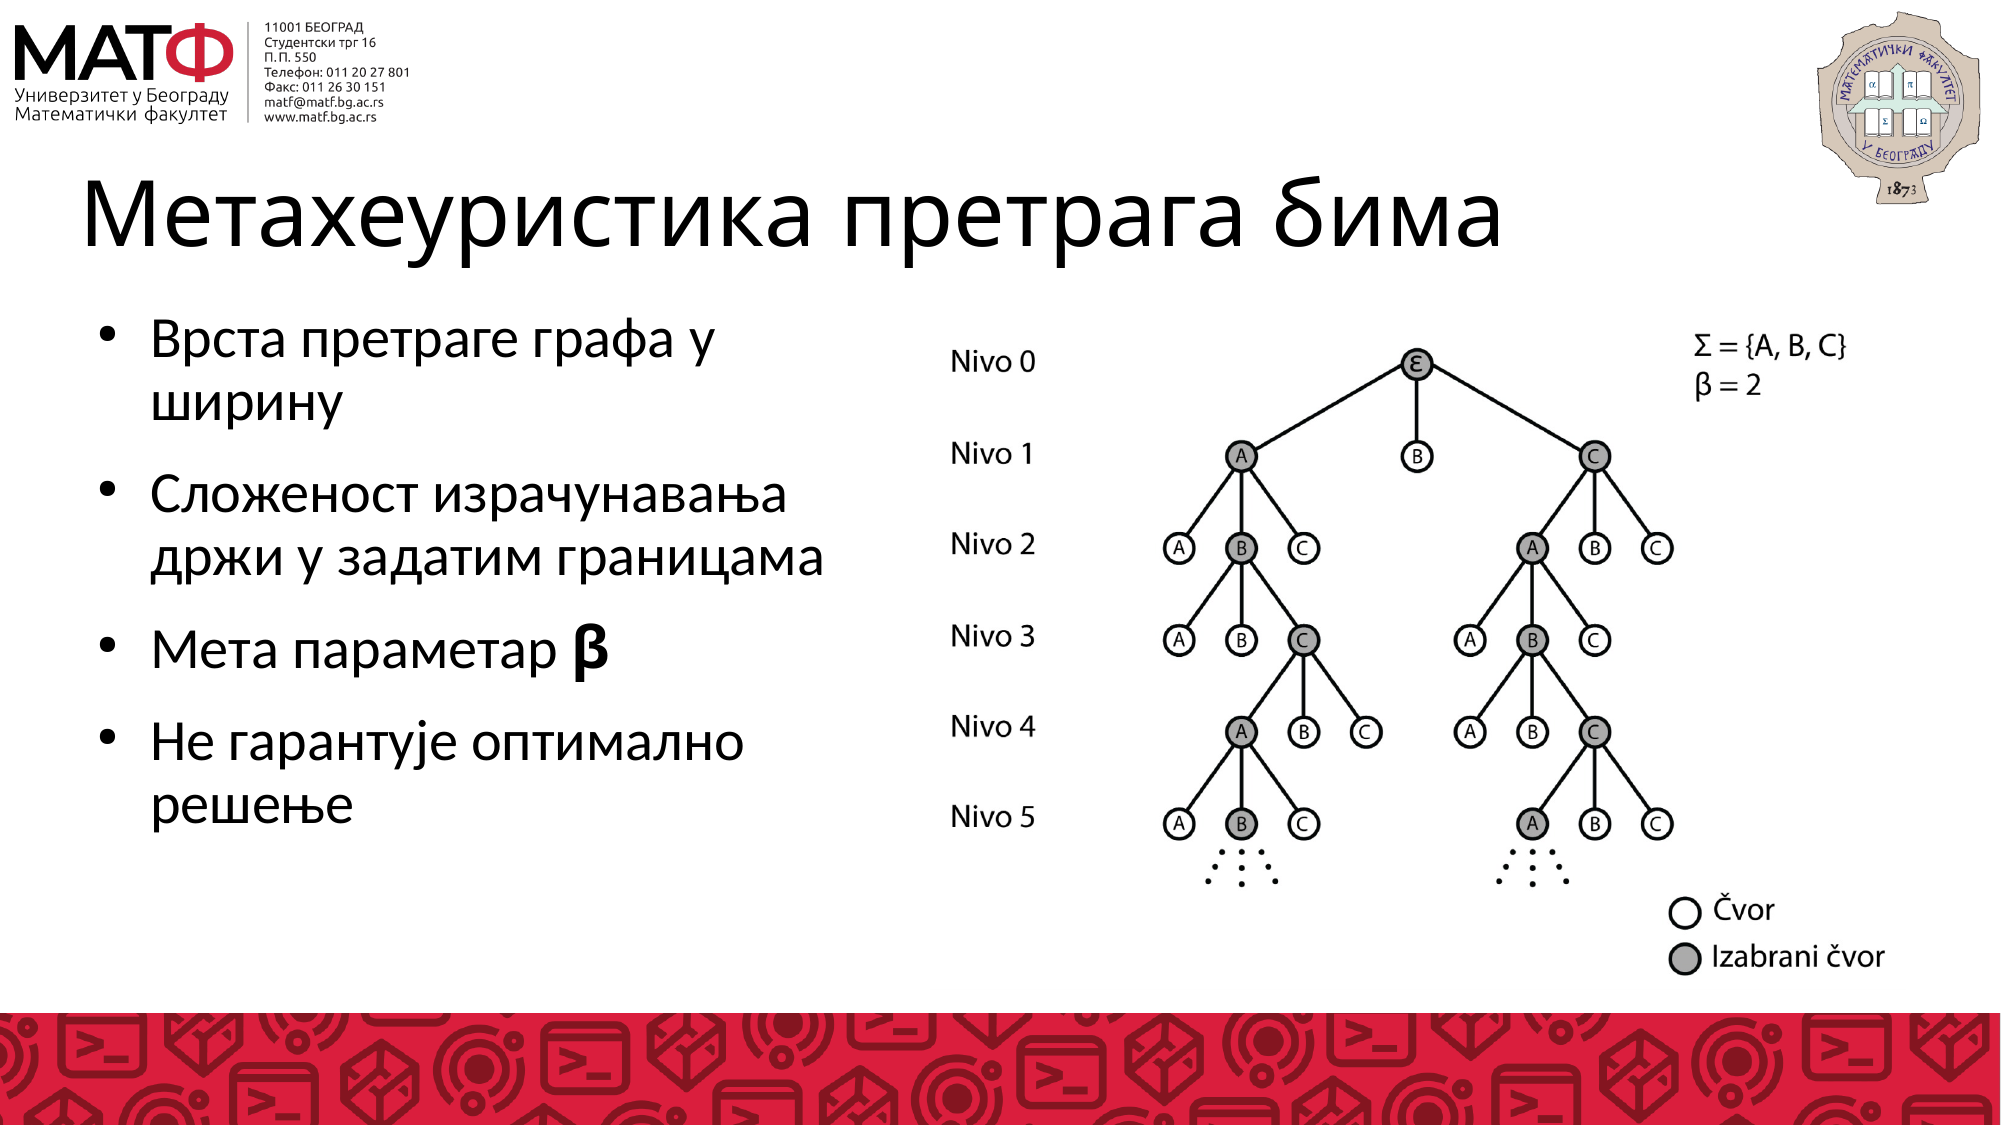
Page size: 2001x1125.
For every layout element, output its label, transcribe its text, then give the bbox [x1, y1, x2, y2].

picture [0, 1013, 2001, 1125]
picture [0, 0, 435, 147]
list Врста претраге графа у ширину Сложеност израчунавања држи у задатим границама Мета параметар β Не гарантује оптимално решење [64, 299, 886, 1014]
picture [1948, 0, 1995, 225]
title Метахеуристика претрага бима [64, 155, 1863, 278]
picture [930, 299, 1906, 990]
